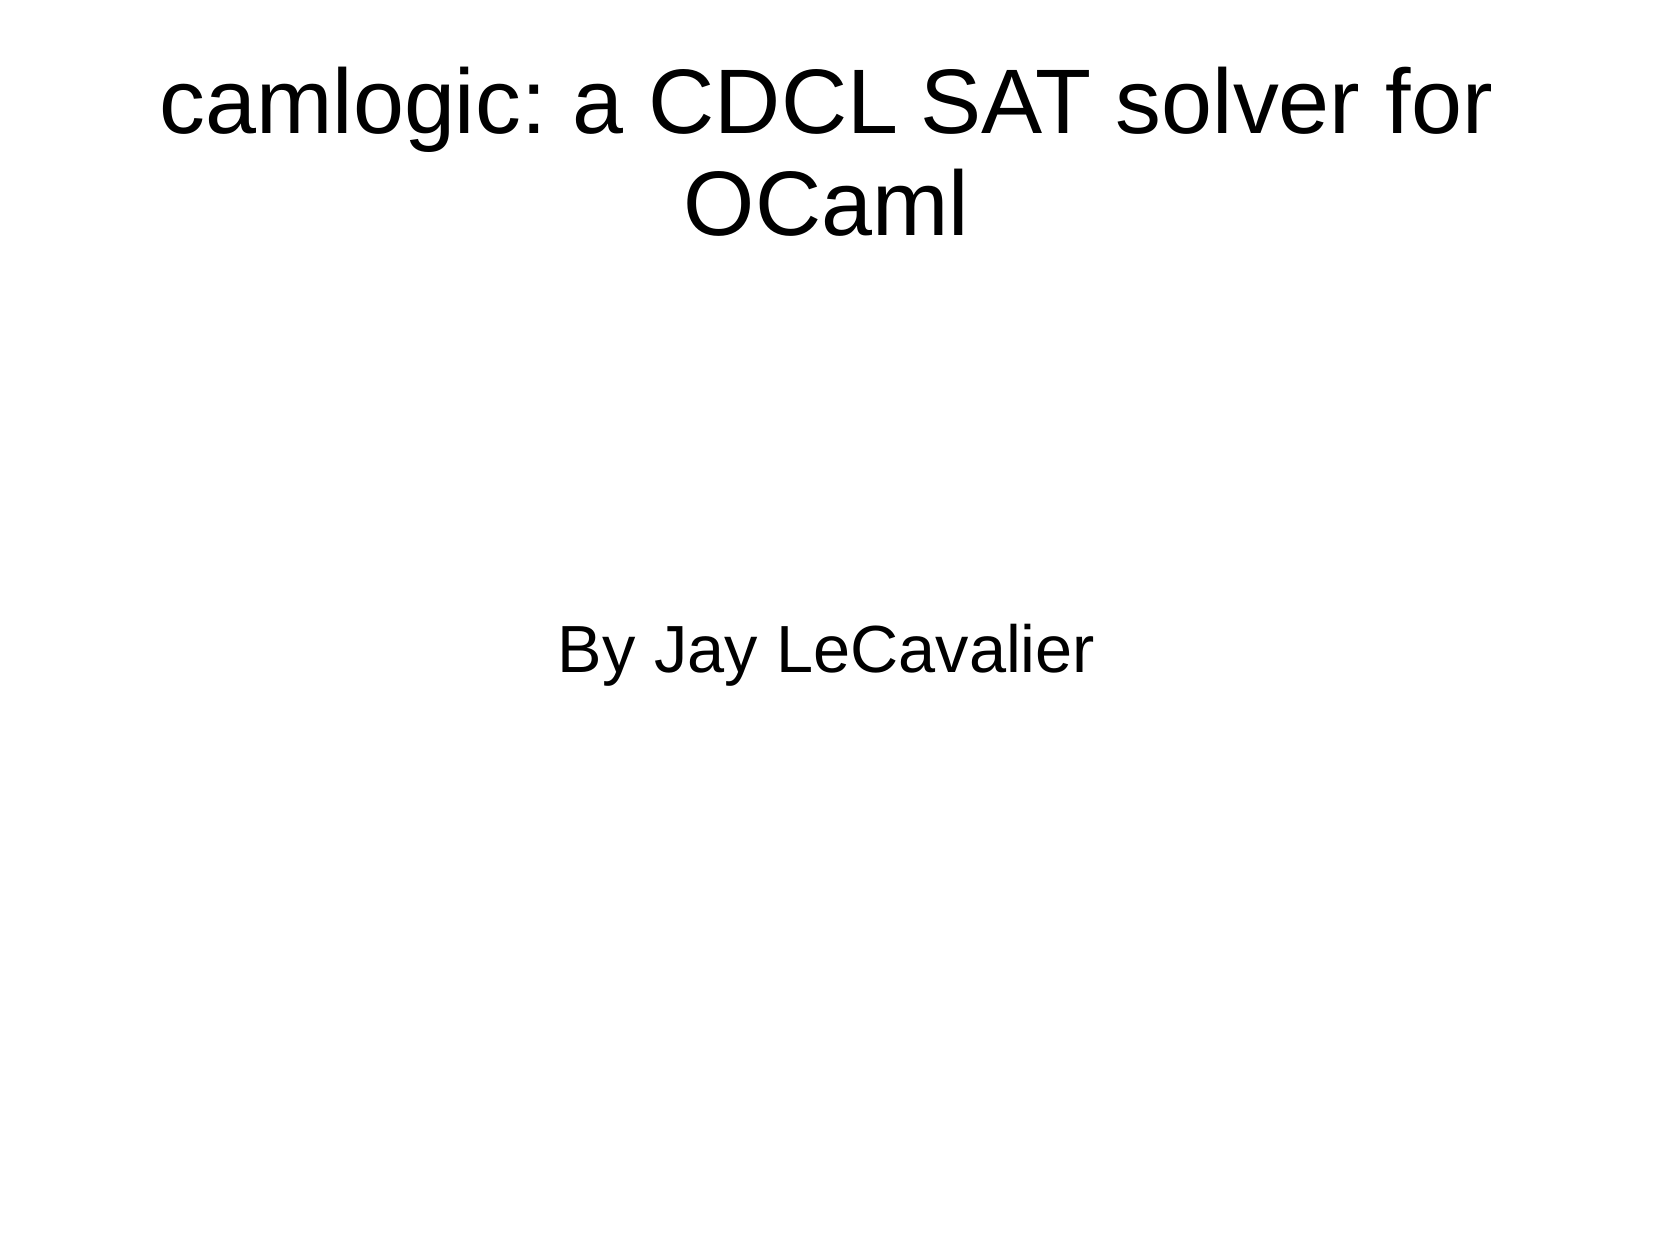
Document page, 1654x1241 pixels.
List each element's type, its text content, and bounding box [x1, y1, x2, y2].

title camlogic: a CDCL SAT solver for OCaml [82, 49, 1571, 257]
subtitle By Jay LeCavalier [82, 290, 1571, 1010]
